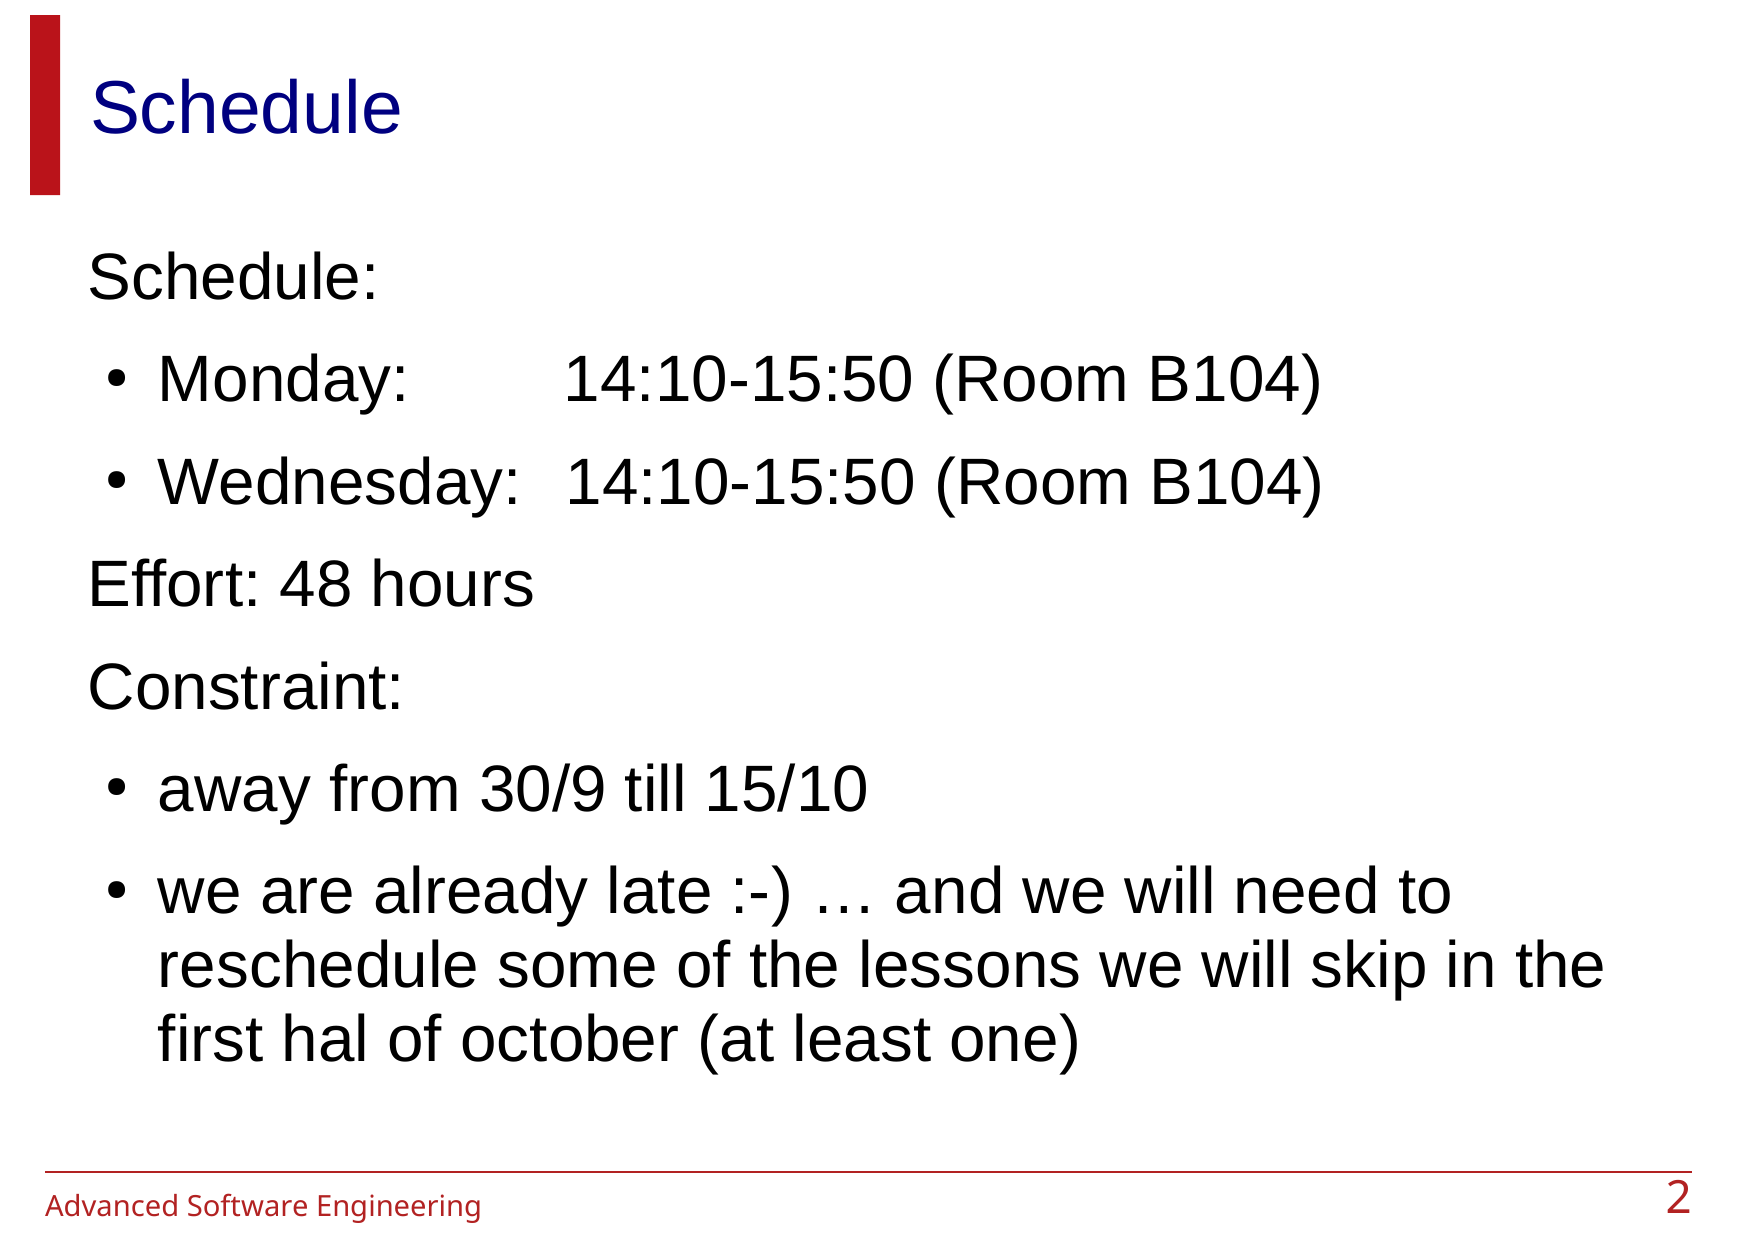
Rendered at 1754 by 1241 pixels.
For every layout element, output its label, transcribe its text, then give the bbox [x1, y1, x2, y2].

title Schedule [90, 19, 1726, 196]
list Schedule: Monday: 14:10-15:50 (Room B104) Wednesday: 14:10-15:50 (Room B104) Effort: 48 hours Constraint: away from 30/9 till 15/10 we are already late :-) … and we will need to reschedule some of the lessons we will skip in the first hal of october (at least one) [87, 240, 1696, 1081]
